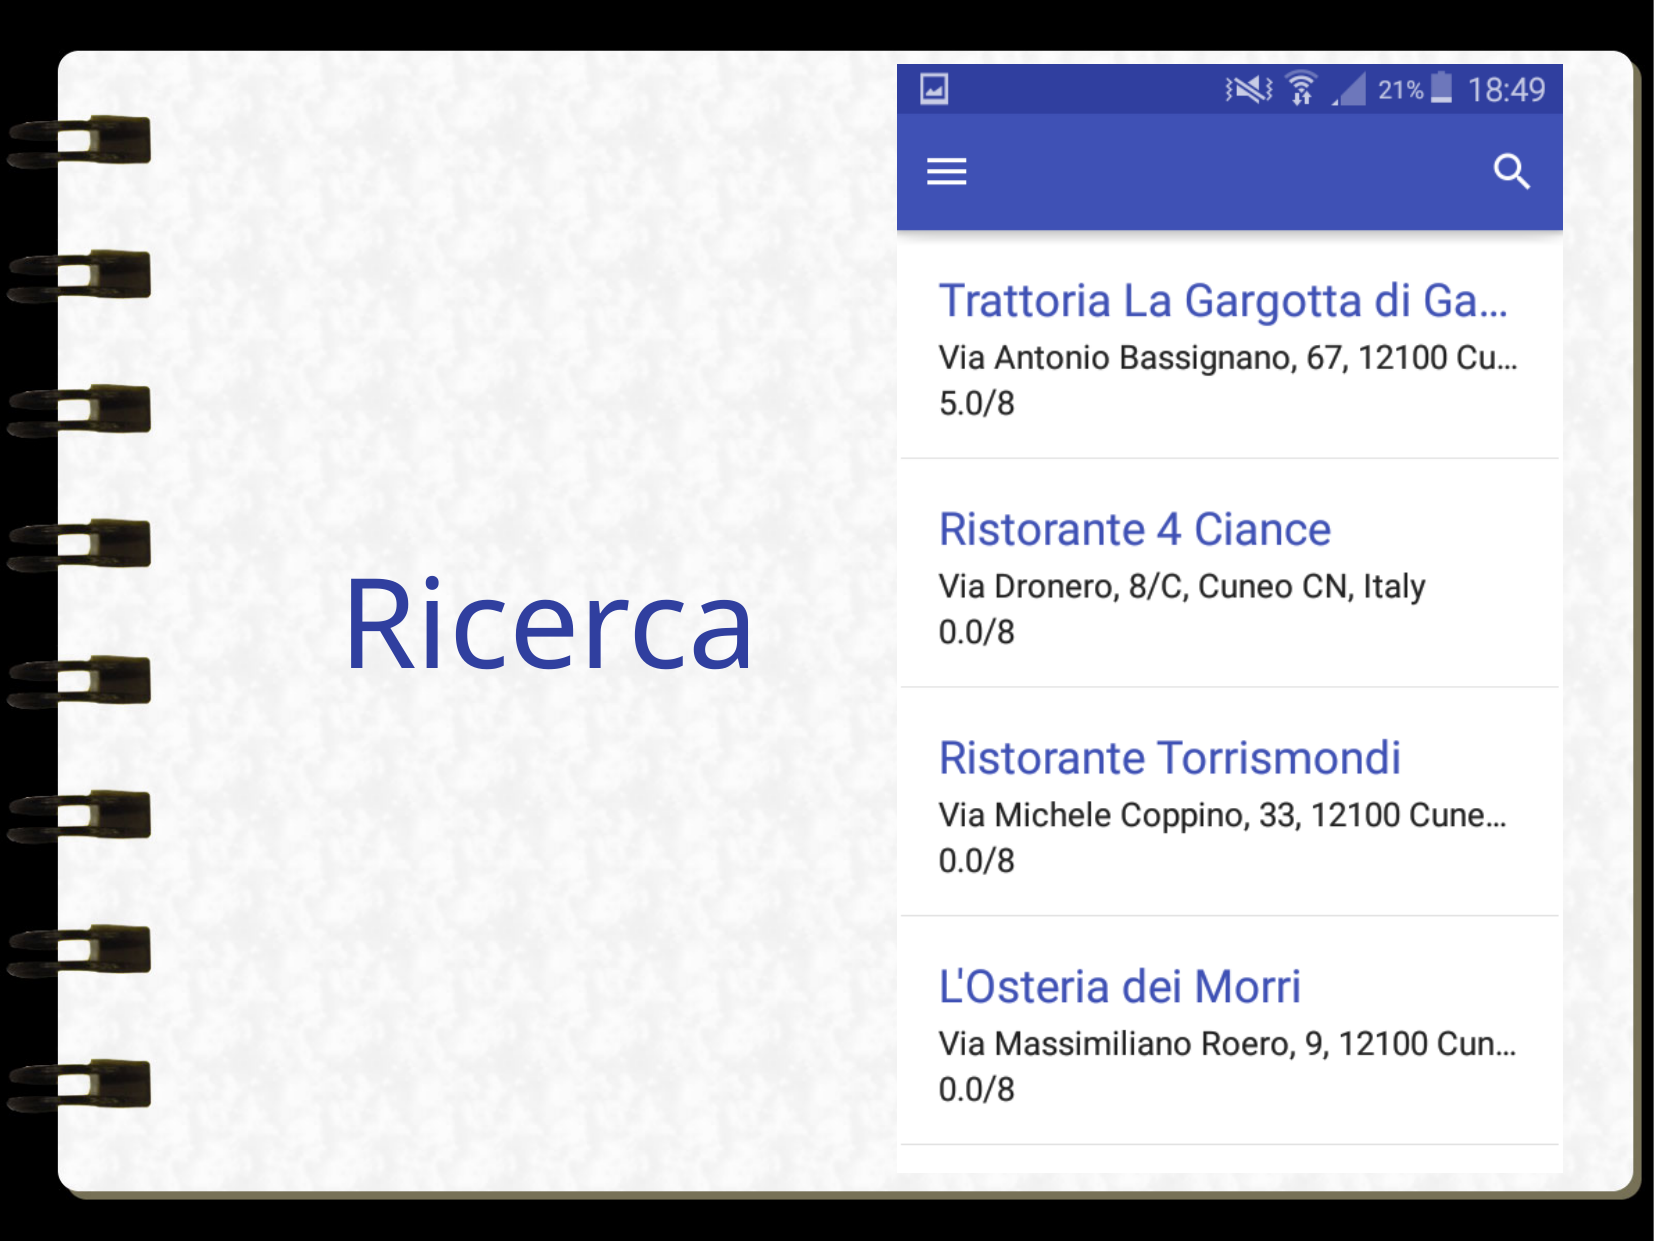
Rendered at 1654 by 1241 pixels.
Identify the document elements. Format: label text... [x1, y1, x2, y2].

picture [0, 0, 1654, 1241]
title Ricerca [188, 455, 897, 785]
